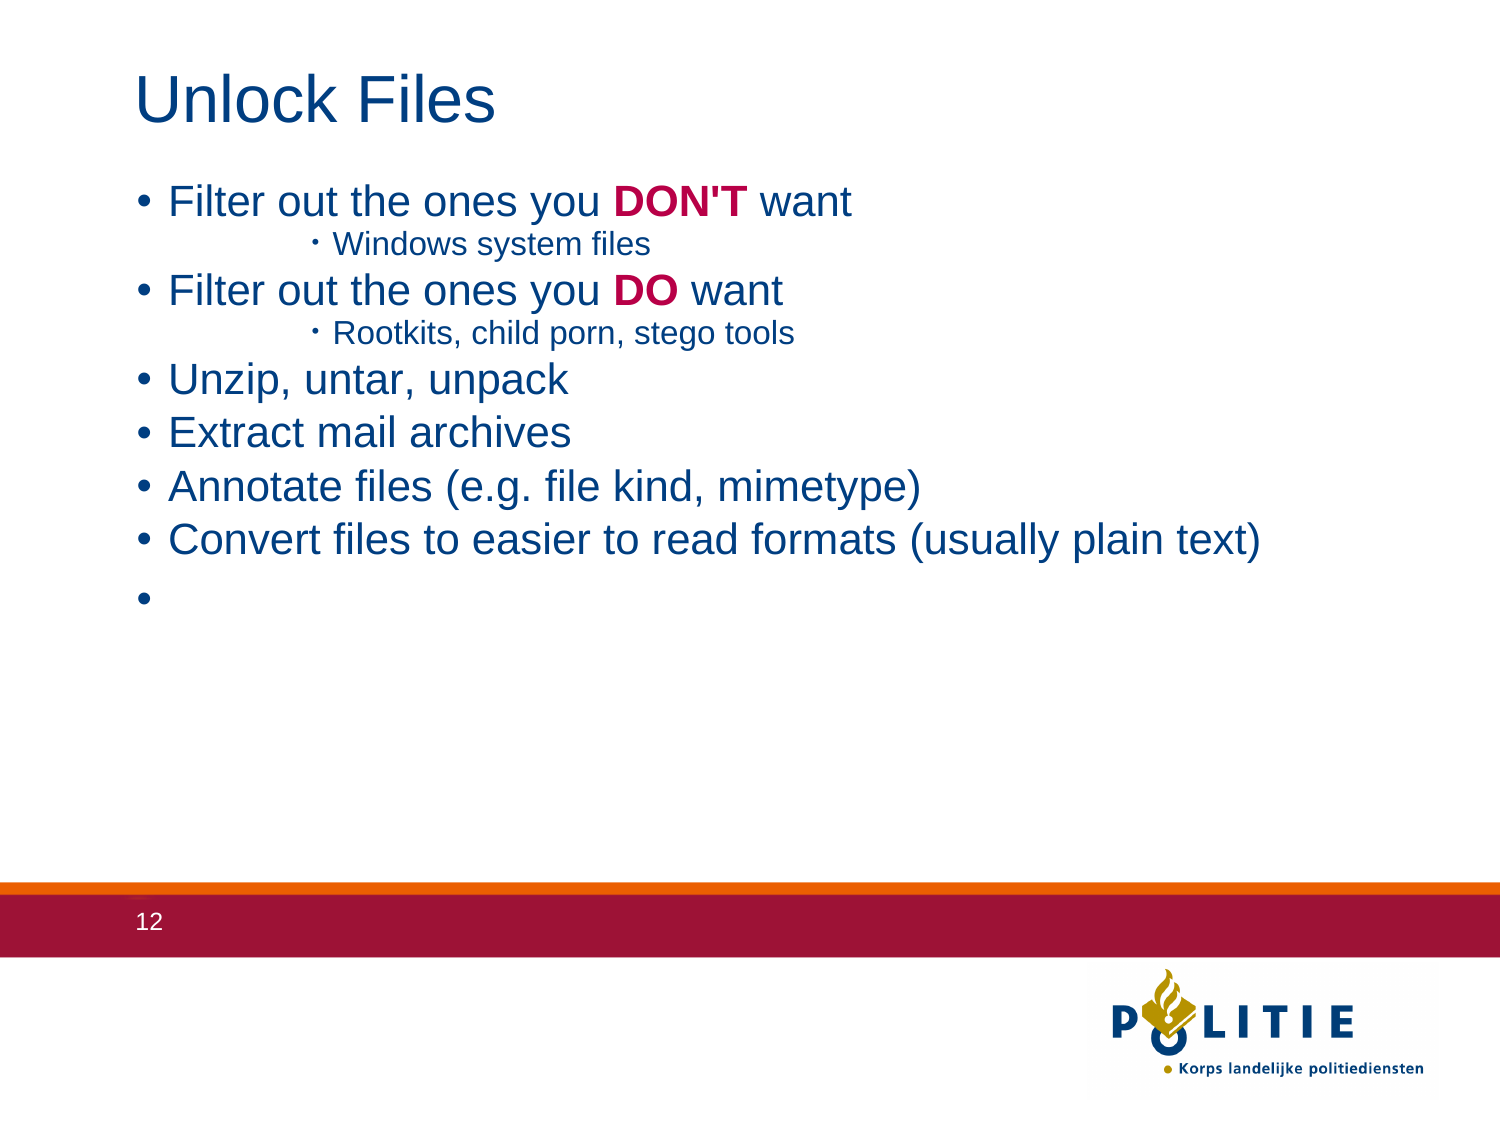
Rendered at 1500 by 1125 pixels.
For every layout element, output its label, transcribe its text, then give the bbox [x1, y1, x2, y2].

list Filter out the ones you DON'T want Windows system files Filter out the ones you DO want Rootkits, child porn, stego tools Unzip, untar, unpack Extract mail archives Annotate files (e.g. file kind, mimetype) Convert files to easier to read formats (usually plain text) [121, 174, 1351, 826]
title Unlock Files [119, 46, 1351, 160]
picture [0, 0, 1500, 1125]
